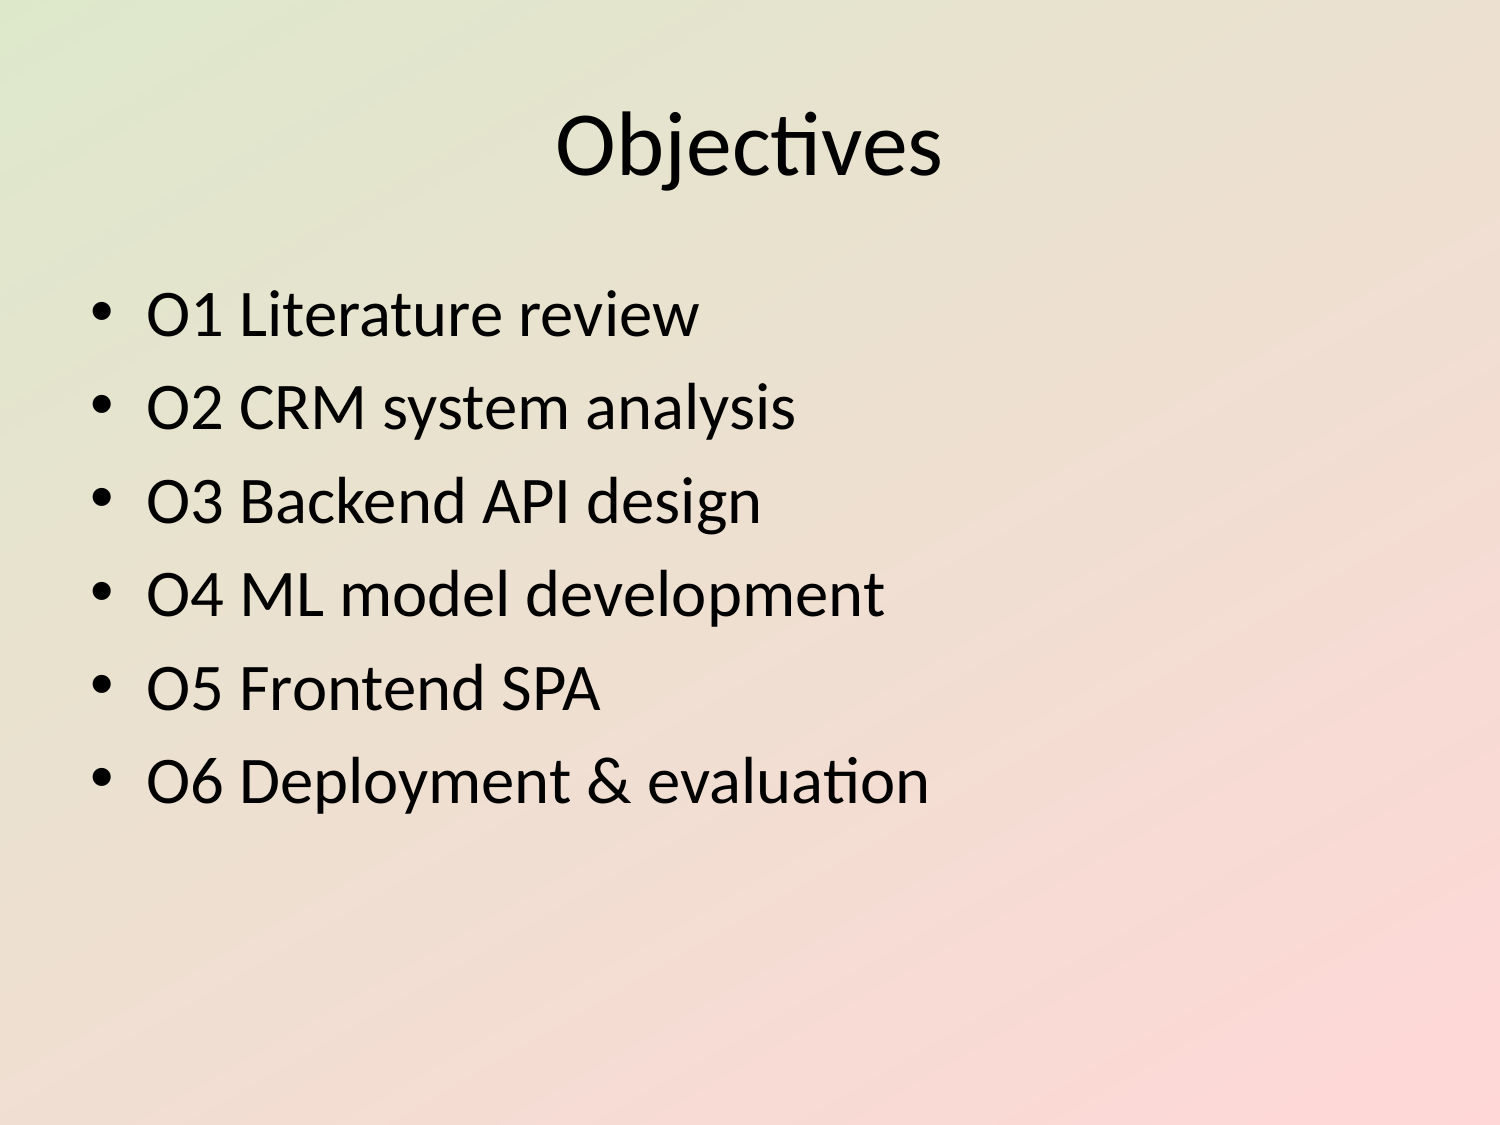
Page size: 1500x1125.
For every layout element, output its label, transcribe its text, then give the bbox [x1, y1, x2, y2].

list O1 Literature review O2 CRM system analysis O3 Backend API design O4 ML model development O5 Frontend SPA O6 Deployment & evaluation [75, 262, 1425, 1005]
title Objectives [75, 45, 1425, 233]
